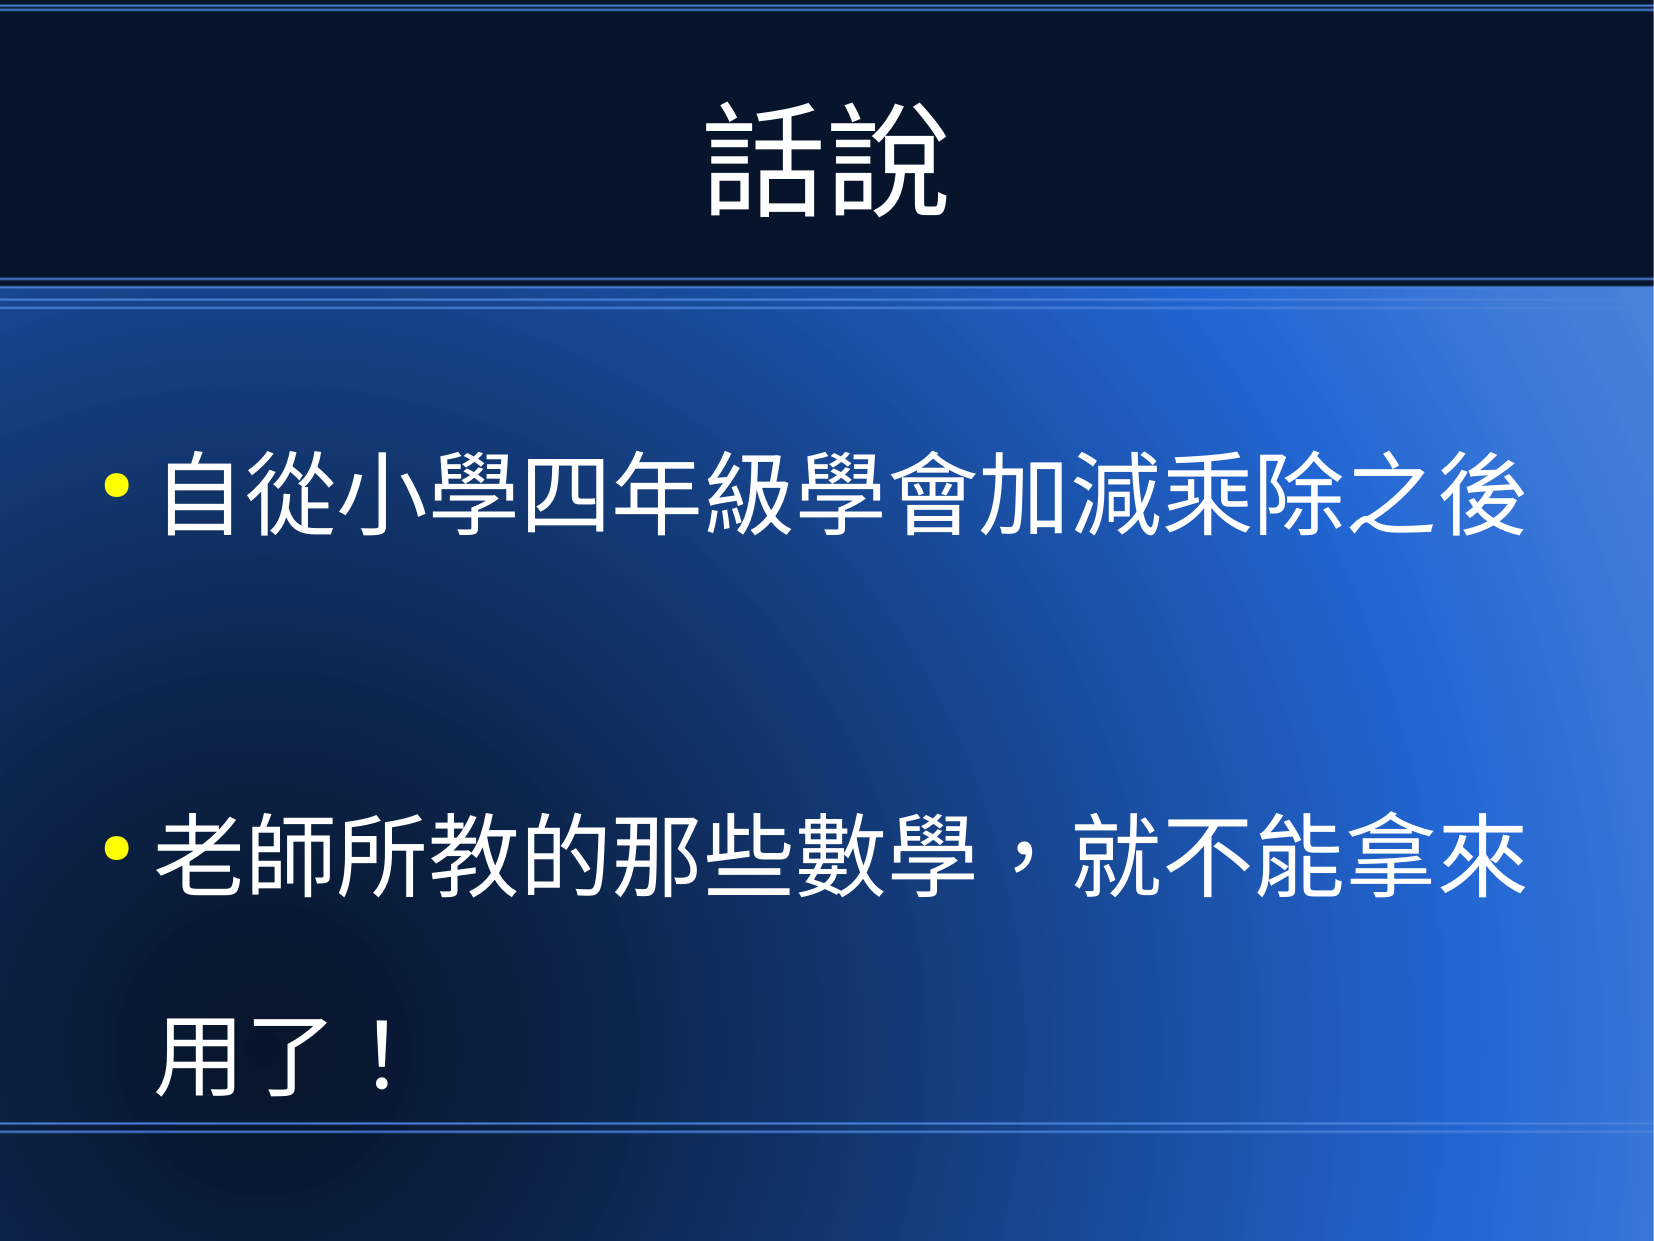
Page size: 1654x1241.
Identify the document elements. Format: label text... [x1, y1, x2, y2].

picture [0, 0, 1654, 1241]
list 自從小學四年級學會加減乘除之後 老師所教的那些數學，就不能拿來用了！ [82, 355, 1571, 1241]
title 話說 [82, 49, 1571, 257]
